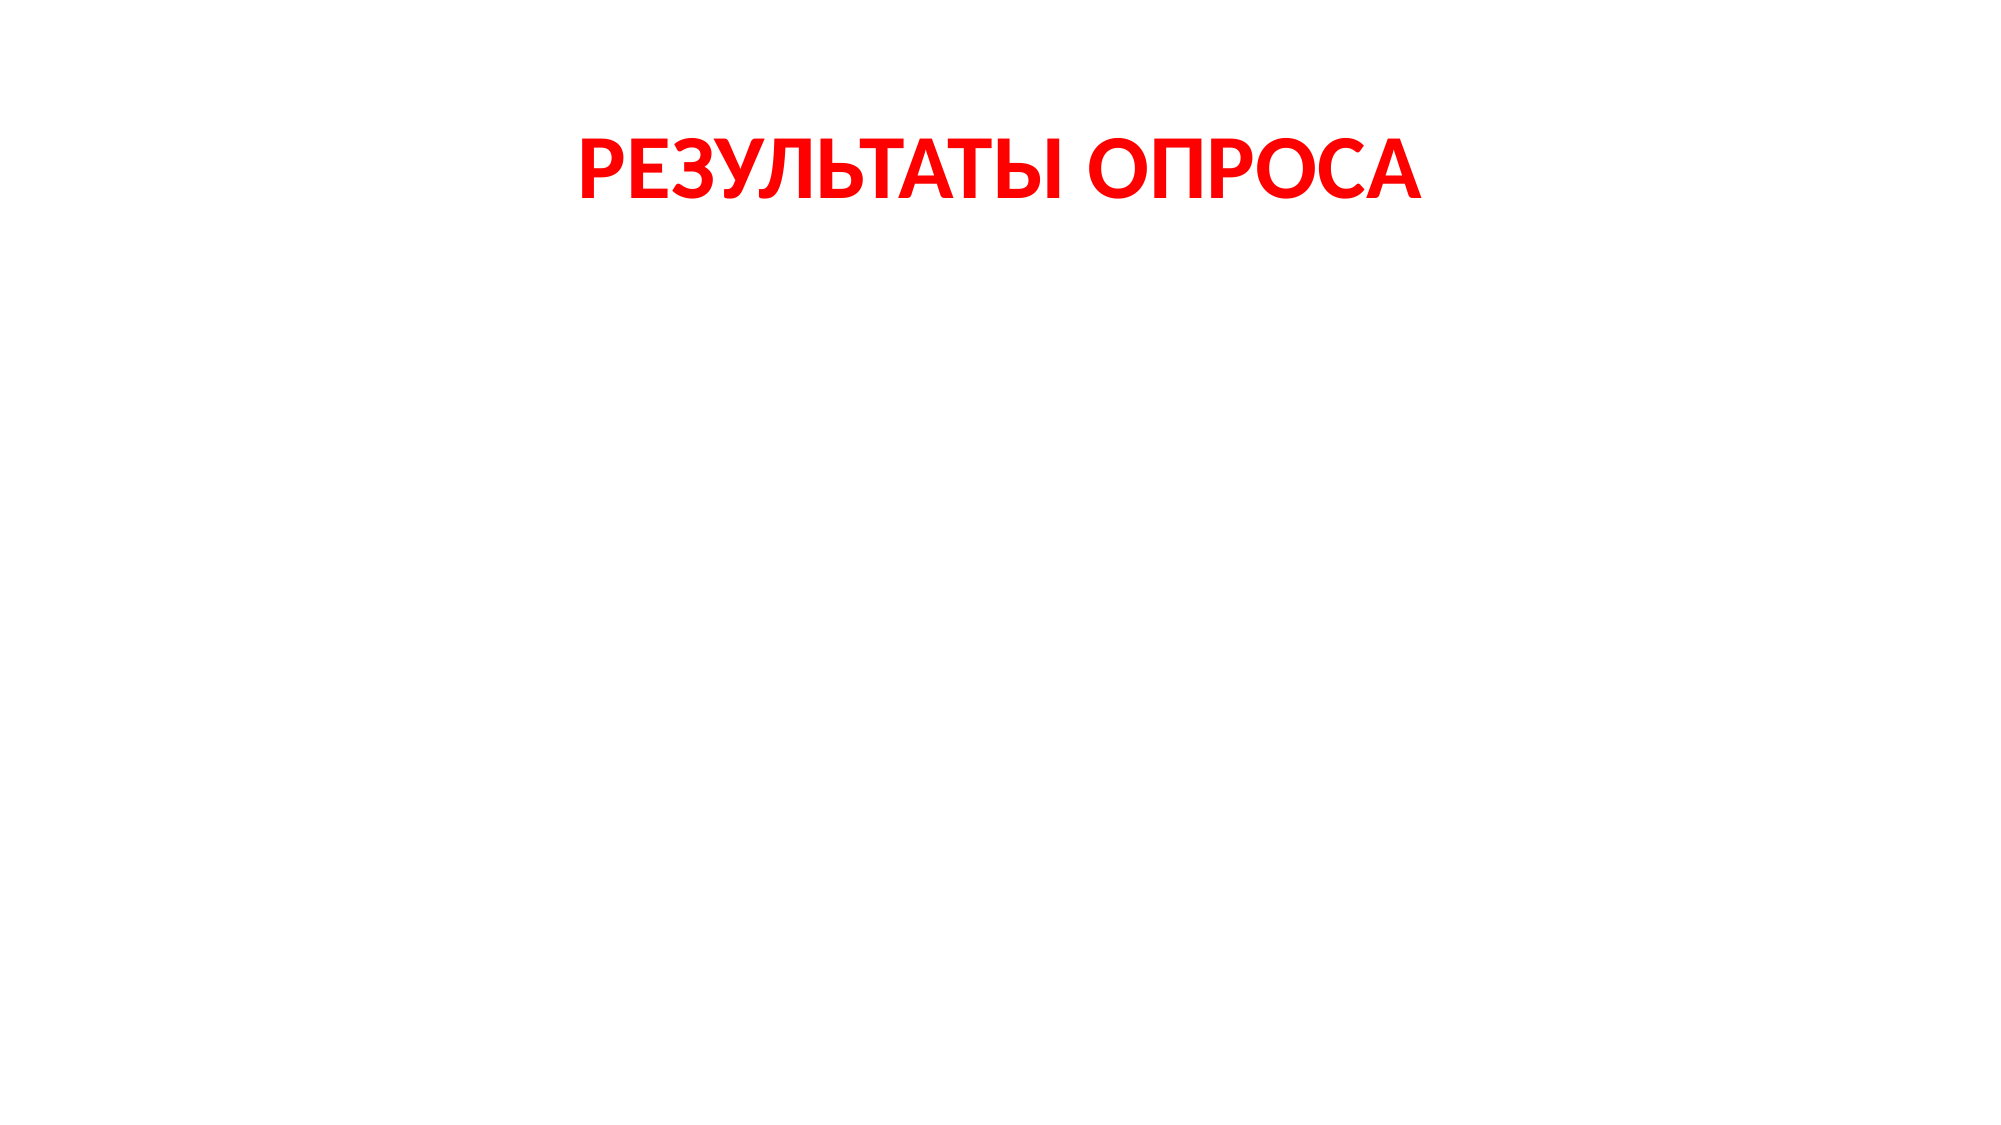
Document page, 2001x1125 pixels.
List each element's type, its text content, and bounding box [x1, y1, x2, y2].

title РЕЗУЛЬТАТЫ ОПРОСА [137, 59, 1863, 278]
